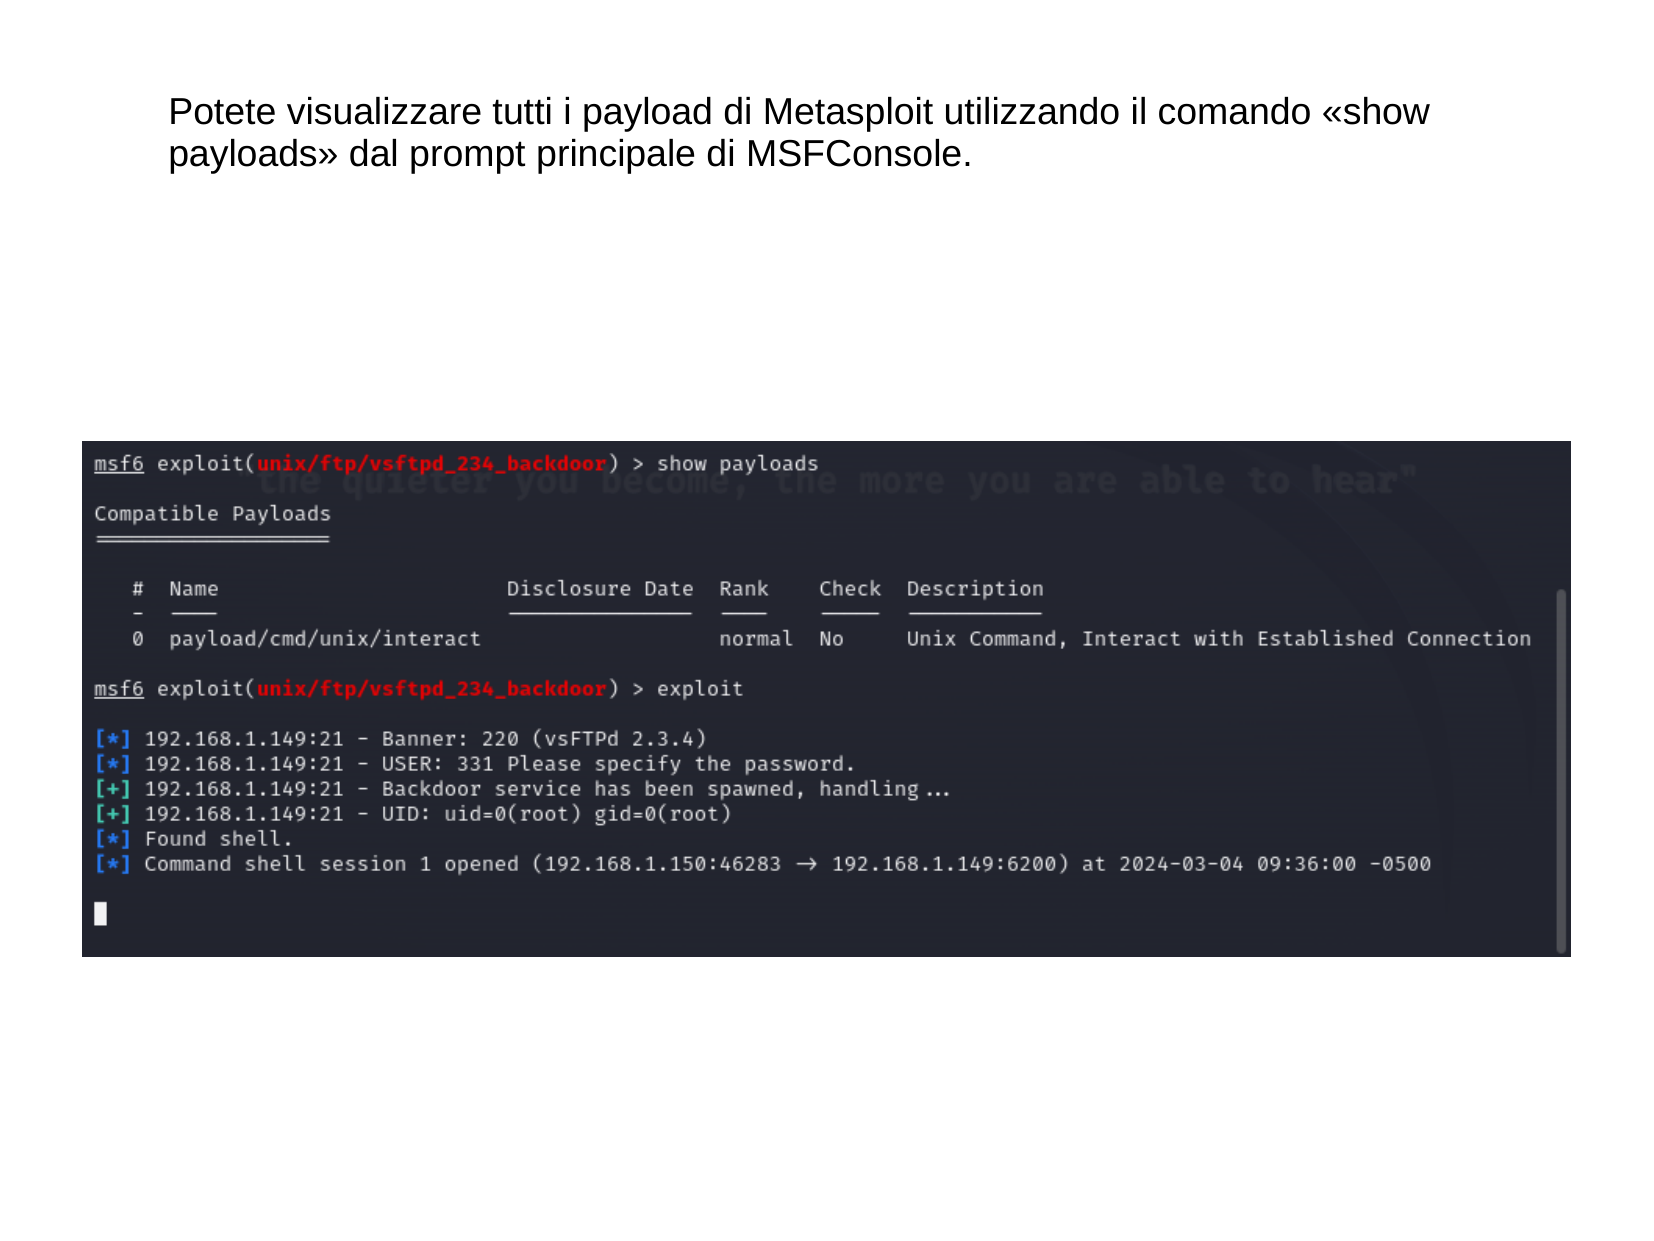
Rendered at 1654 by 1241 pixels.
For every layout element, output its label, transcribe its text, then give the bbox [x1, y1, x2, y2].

picture [82, 441, 1571, 957]
text_box Potete visualizzare tutti i payload di Metasploit utilizzando il comando «show payloads» dal prompt principale di MSFConsole. [153, 82, 1541, 224]
